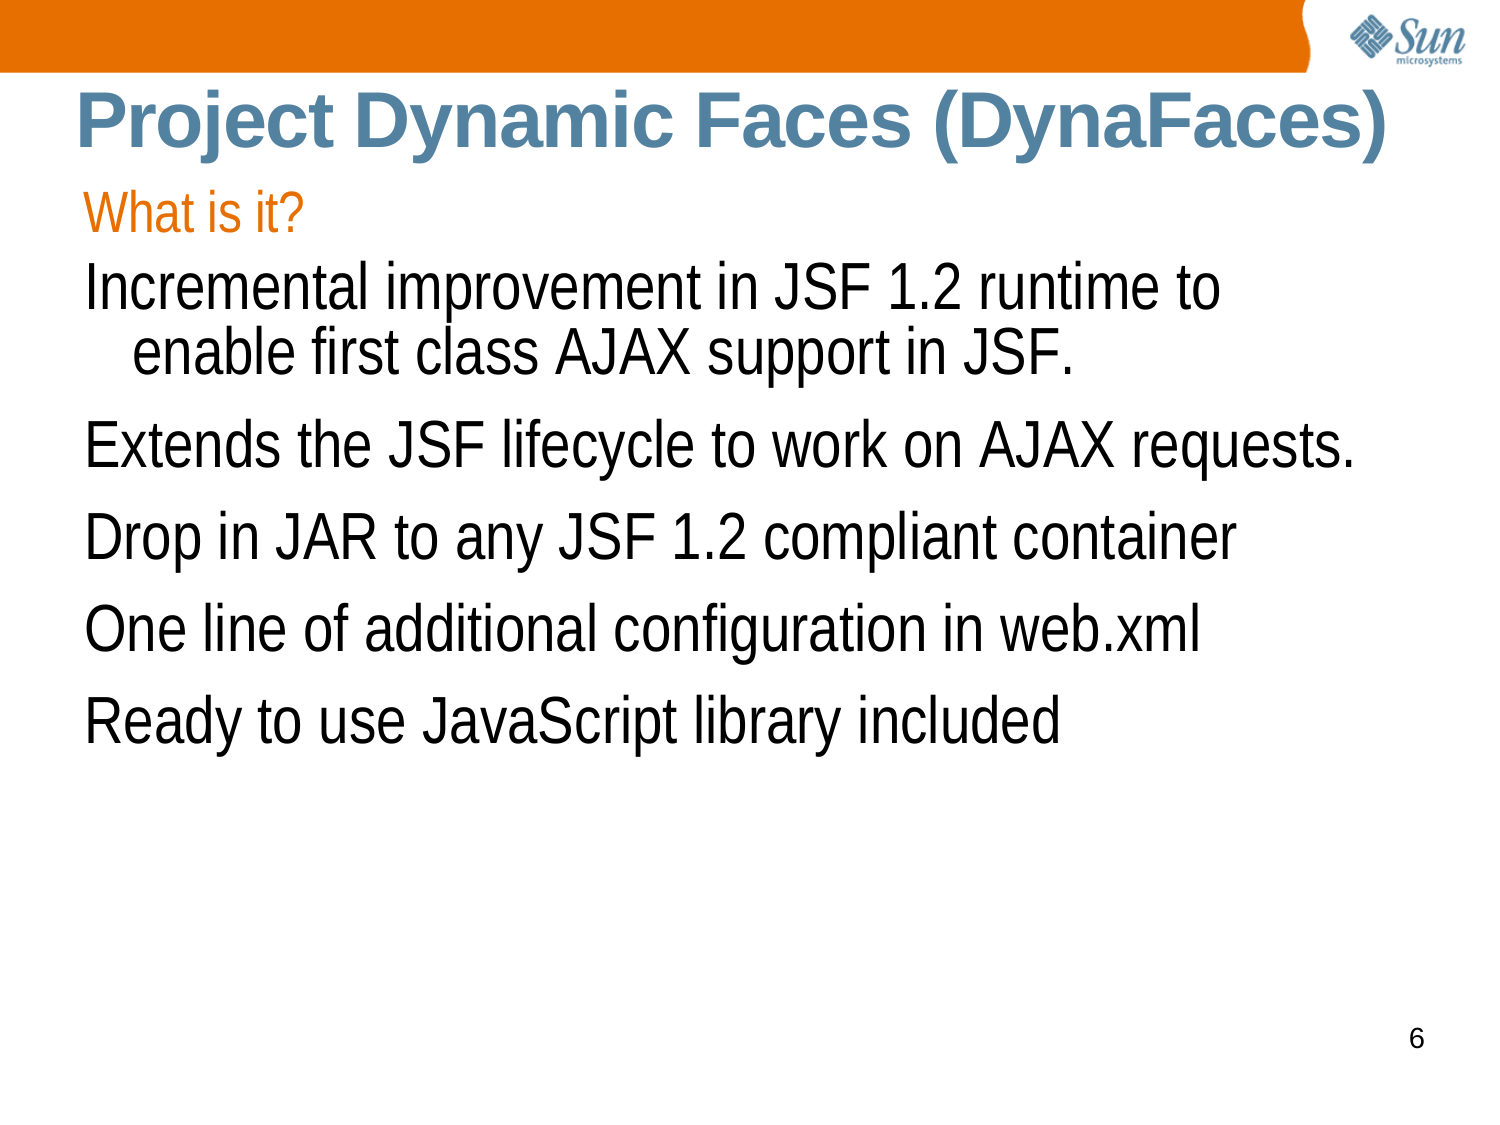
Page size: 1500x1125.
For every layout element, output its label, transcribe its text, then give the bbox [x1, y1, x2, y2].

title Project Dynamic Faces (DynaFaces) [75, 83, 1437, 188]
text_box What is it? [83, 187, 1351, 255]
picture [0, 0, 1500, 75]
list Incremental improvement in JSF 1.2 runtime to enable first class AJAX support in JSF. Extends the JSF lifecycle to work on AJAX requests. Drop in JAR to any JSF 1.2 compliant container One line of additional configuration in web.xml Ready to use JavaScript library included [64, 257, 1402, 1017]
